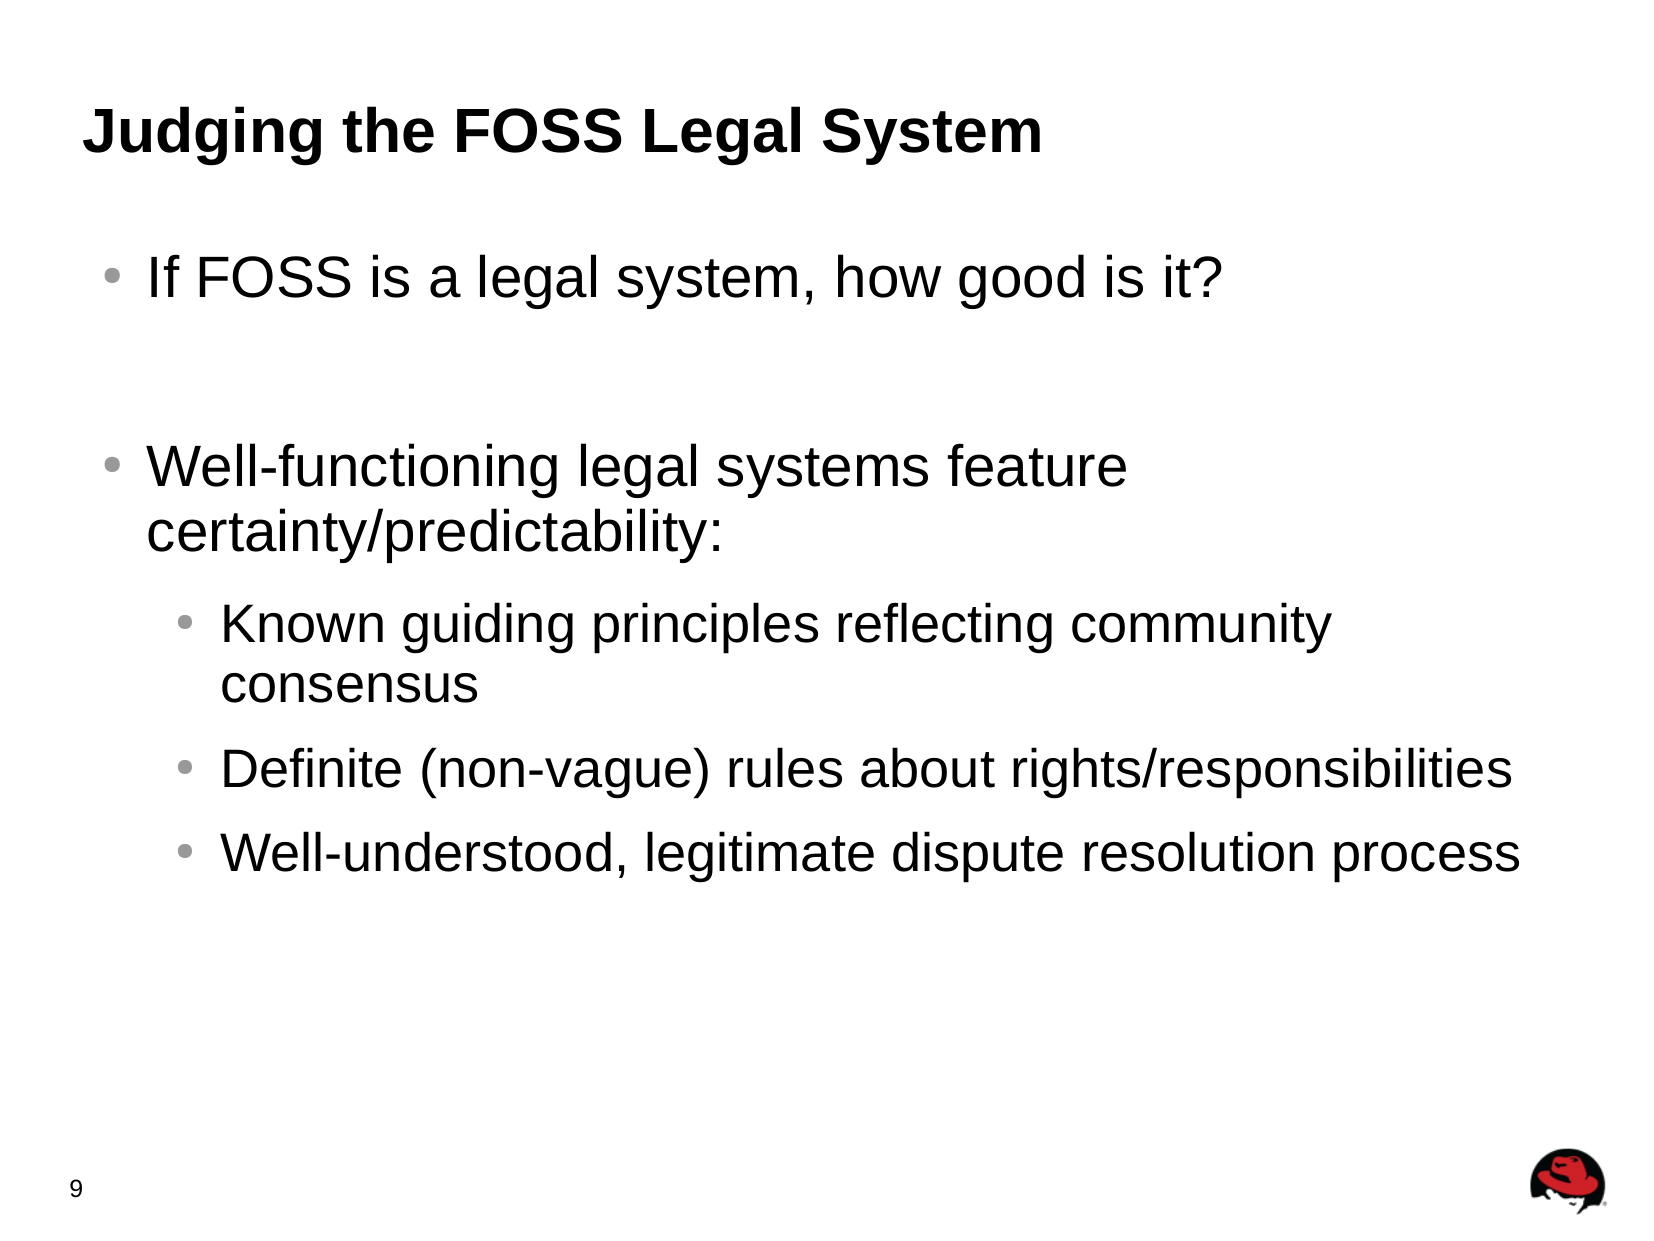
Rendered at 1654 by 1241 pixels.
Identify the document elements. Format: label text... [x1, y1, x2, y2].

title Judging the FOSS Legal System [82, 45, 1571, 218]
list If FOSS is a legal system, how good is it? Well-functioning legal systems feature certainty/predictability: Known guiding principles reflecting community consensus Definite (non-vague) rules about rights/responsibilities Well-understood, legitimate dispute resolution process [86, 244, 1576, 1024]
picture [1529, 1146, 1613, 1224]
